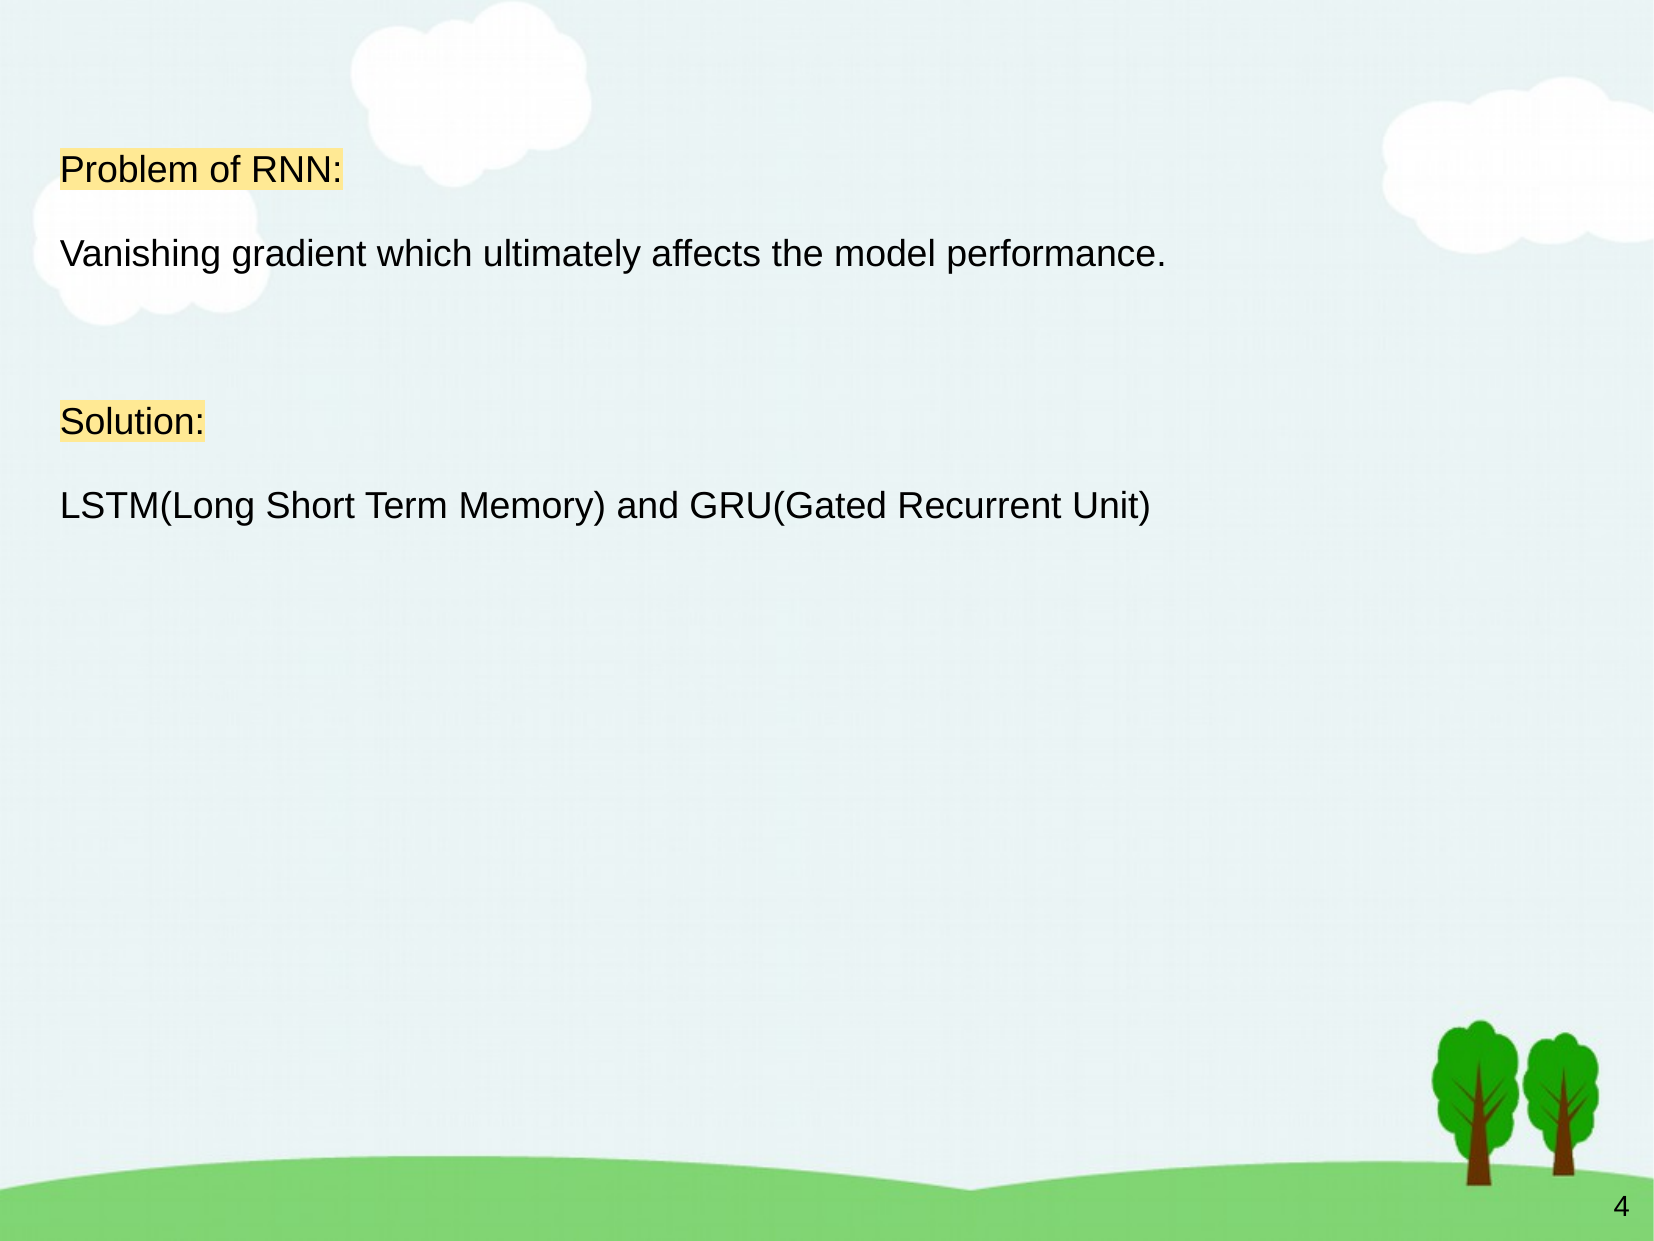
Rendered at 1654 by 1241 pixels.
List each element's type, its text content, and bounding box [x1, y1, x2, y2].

text_box Problem of RNN: Vanishing gradient which ultimately affects the model performance. Solution: LSTM(Long Short Term Memory) and GRU(Gated Recurrent Unit) [45, 15, 1576, 1126]
picture [0, 0, 1654, 1241]
